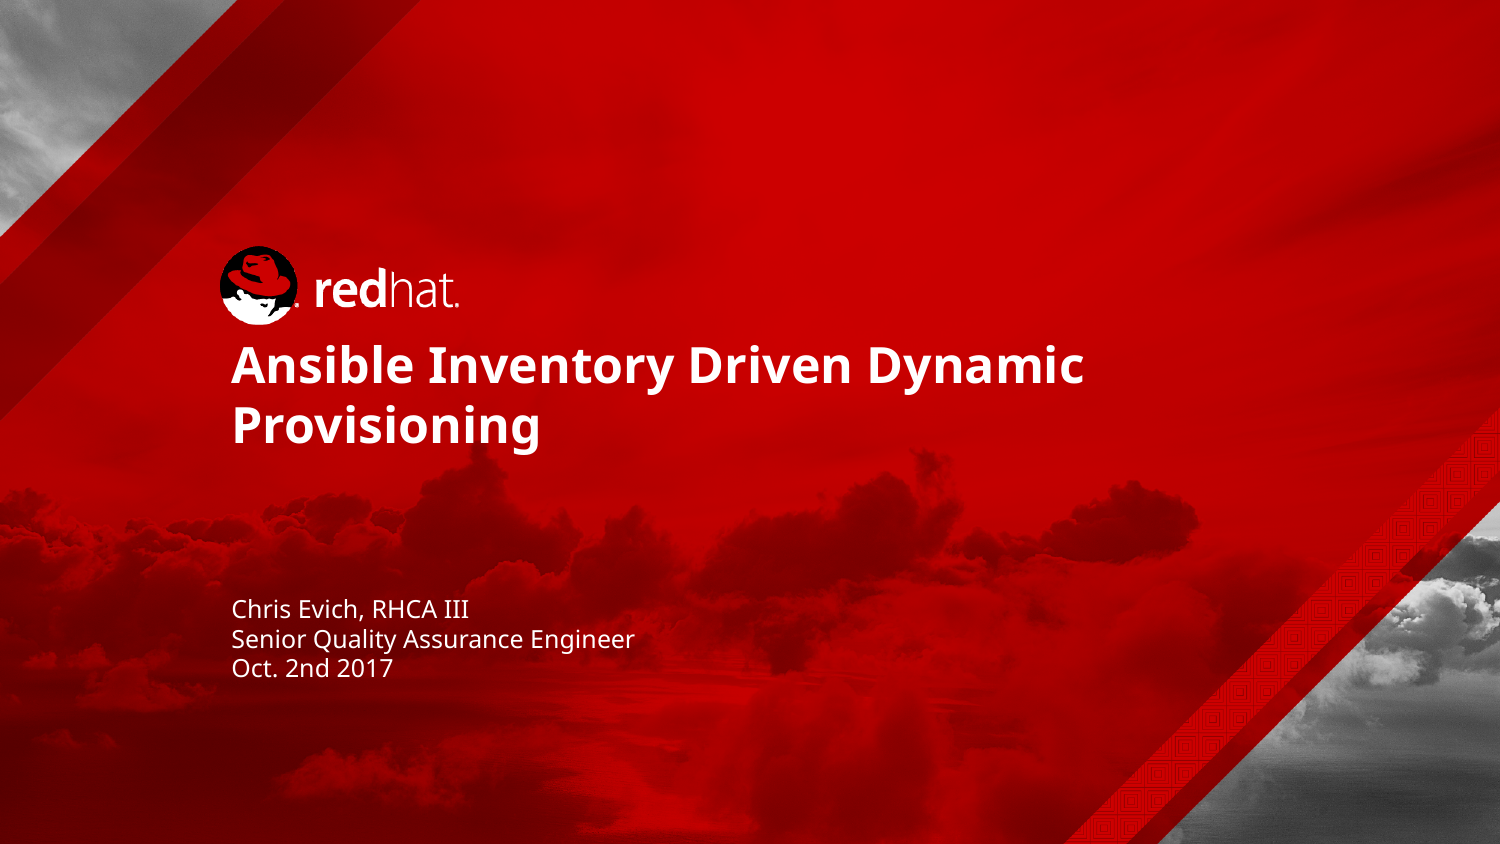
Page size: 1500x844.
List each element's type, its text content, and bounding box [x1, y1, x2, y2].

title Ansible Inventory Driven Dynamic Provisioning [216, 356, 1357, 469]
picture [0, 0, 1500, 844]
subtitle Chris Evich, RHCA III Senior Quality Assurance Engineer Oct. 2nd 2017 [216, 578, 967, 775]
